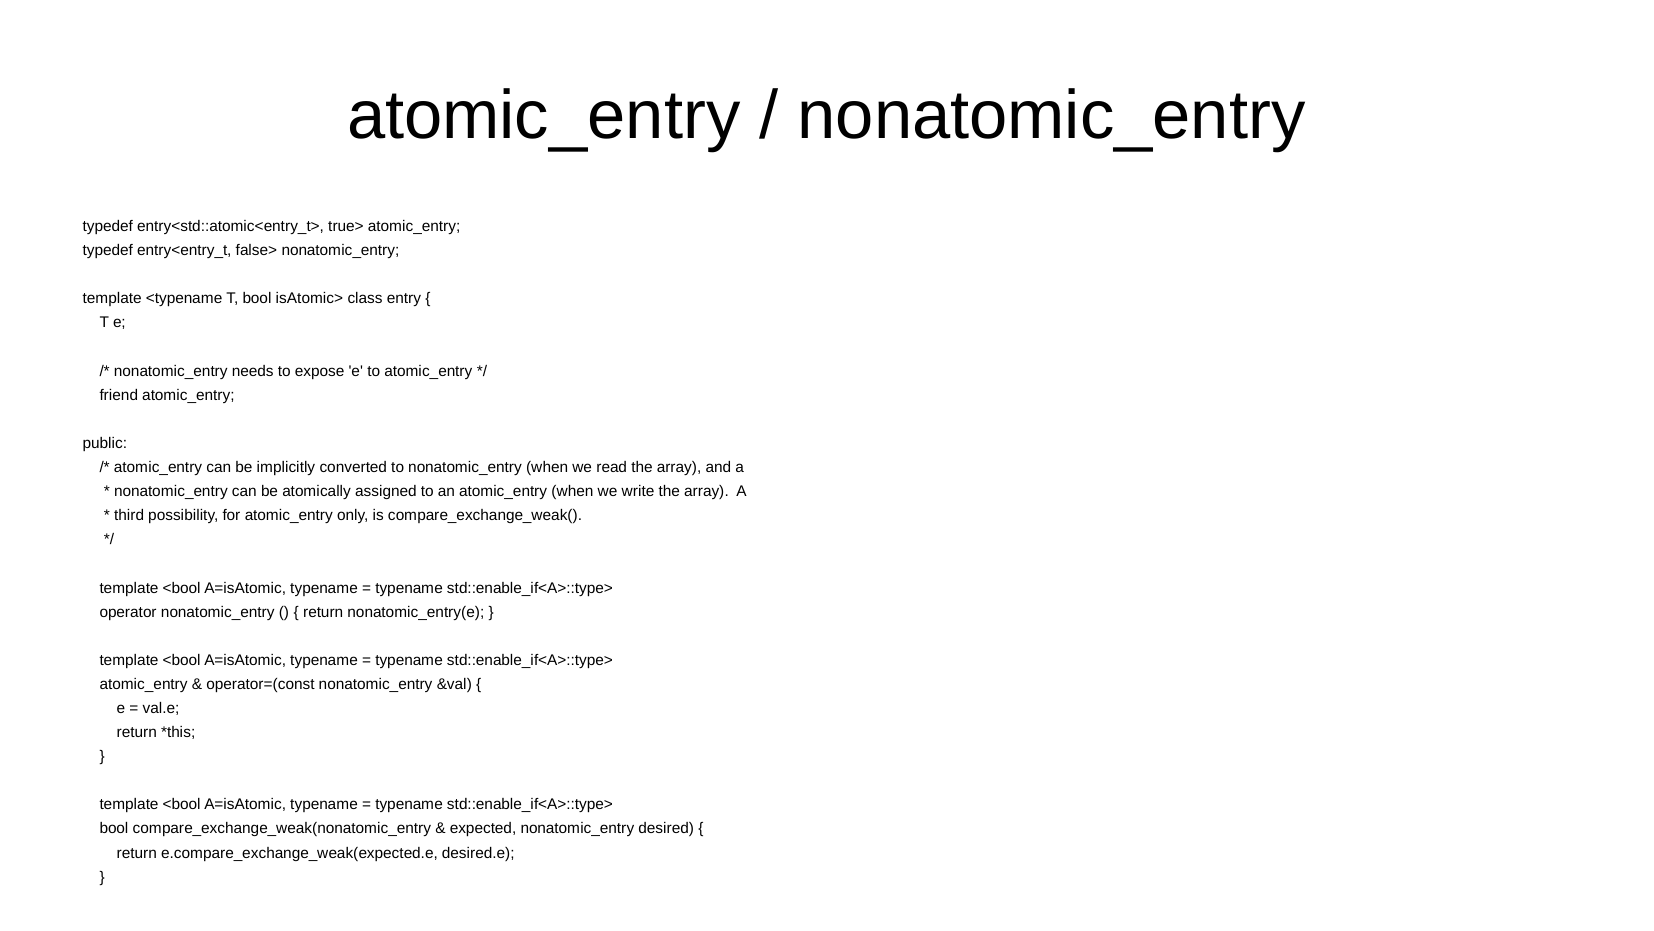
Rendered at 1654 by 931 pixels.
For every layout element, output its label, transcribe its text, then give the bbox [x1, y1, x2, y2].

list typedef entry<std::atomic<entry_t>, true> atomic_entry; typedef entry<entry_t, false> nonatomic_entry; template <typename T, bool isAtomic> class entry { T e; /* nonatomic_entry needs to expose 'e' to atomic_entry */ friend atomic_entry; public: /* atomic_entry can be implicitly converted to nonatomic_entry (when we read the array), and a * nonatomic_entry can be atomically assigned to an atomic_entry (when we write the array). A * third possibility, for atomic_entry only, is compare_exchange_weak(). */ template <bool A=isAtomic, typename = typename std::enable_if<A>::type> operator nonatomic_entry () { return nonatomic_entry(e); } template <bool A=isAtomic, typename = typename std::enable_if<A>::type> atomic_entry & operator=(const nonatomic_entry &val) { e = val.e; return *this; } template <bool A=isAtomic, typename = typename std::enable_if<A>::type> bool compare_exchange_weak(nonatomic_entry & expected, nonatomic_entry desired) { return e.compare_exchange_weak(expected.e, desired.e); } [82, 217, 1571, 904]
title atomic_entry / nonatomic_entry [82, 37, 1571, 193]
